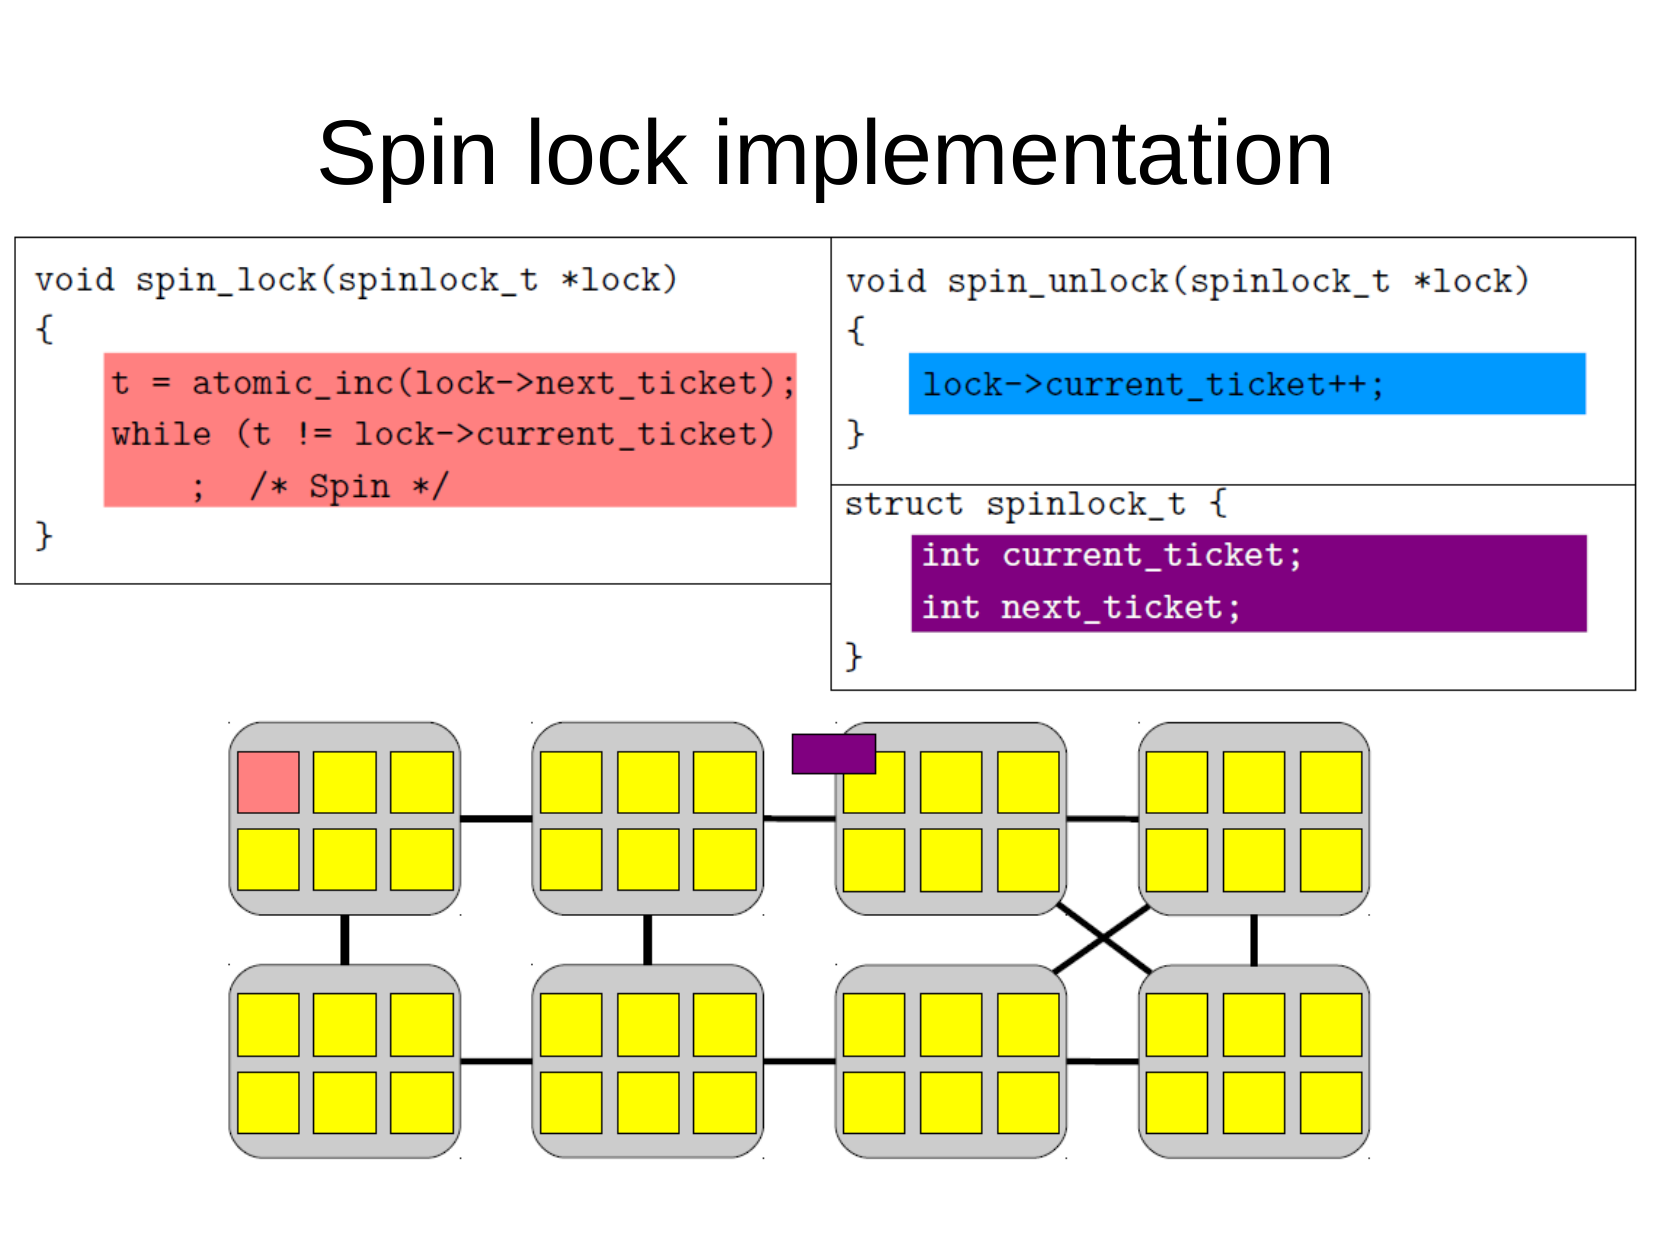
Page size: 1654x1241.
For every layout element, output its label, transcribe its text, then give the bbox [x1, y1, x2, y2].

title Spin lock implementation [82, 49, 1571, 215]
picture [0, 215, 1654, 1216]
